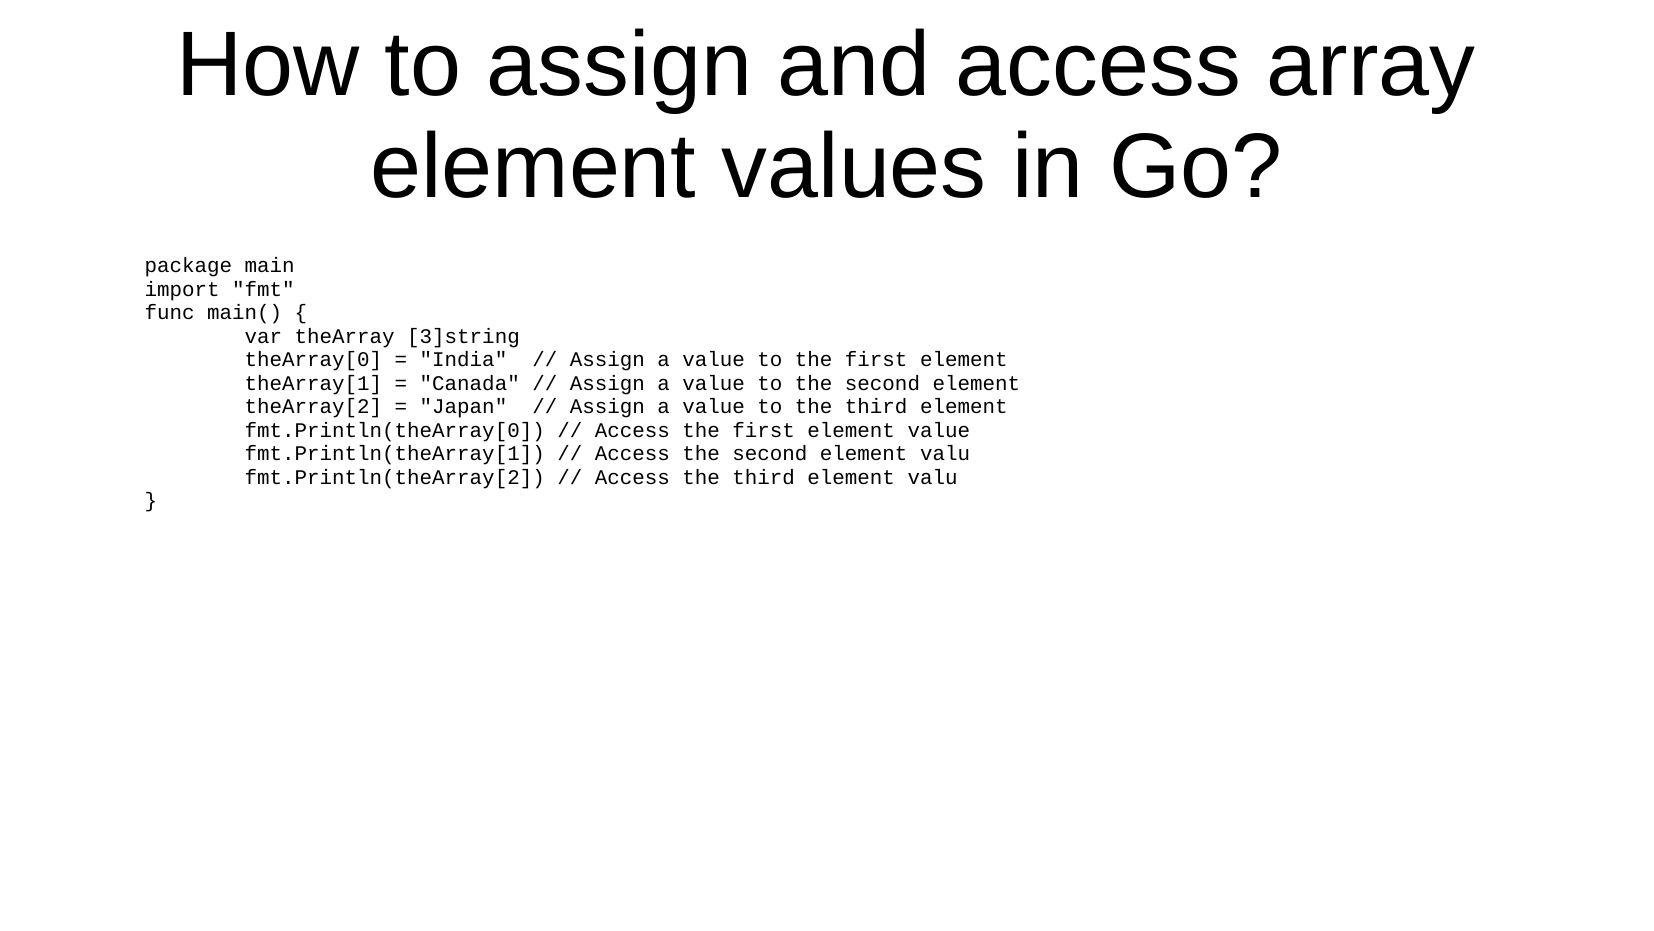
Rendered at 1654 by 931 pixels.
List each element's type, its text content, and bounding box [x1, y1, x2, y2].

title How to assign and access array element values in Go? [82, 12, 1571, 218]
text_box package main import "fmt" func main() { var theArray [3]string theArray[0] = "India" // Assign a value to the first element theArray[1] = "Canada" // Assign a value to the second element theArray[2] = "Japan" // Assign a value to the third element fmt.Println(theArray[0]) // Access the first element value fmt.Println(theArray[1]) // Access the second element valu fmt.Println(theArray[2]) // Access the third element valu } [129, 248, 1285, 697]
